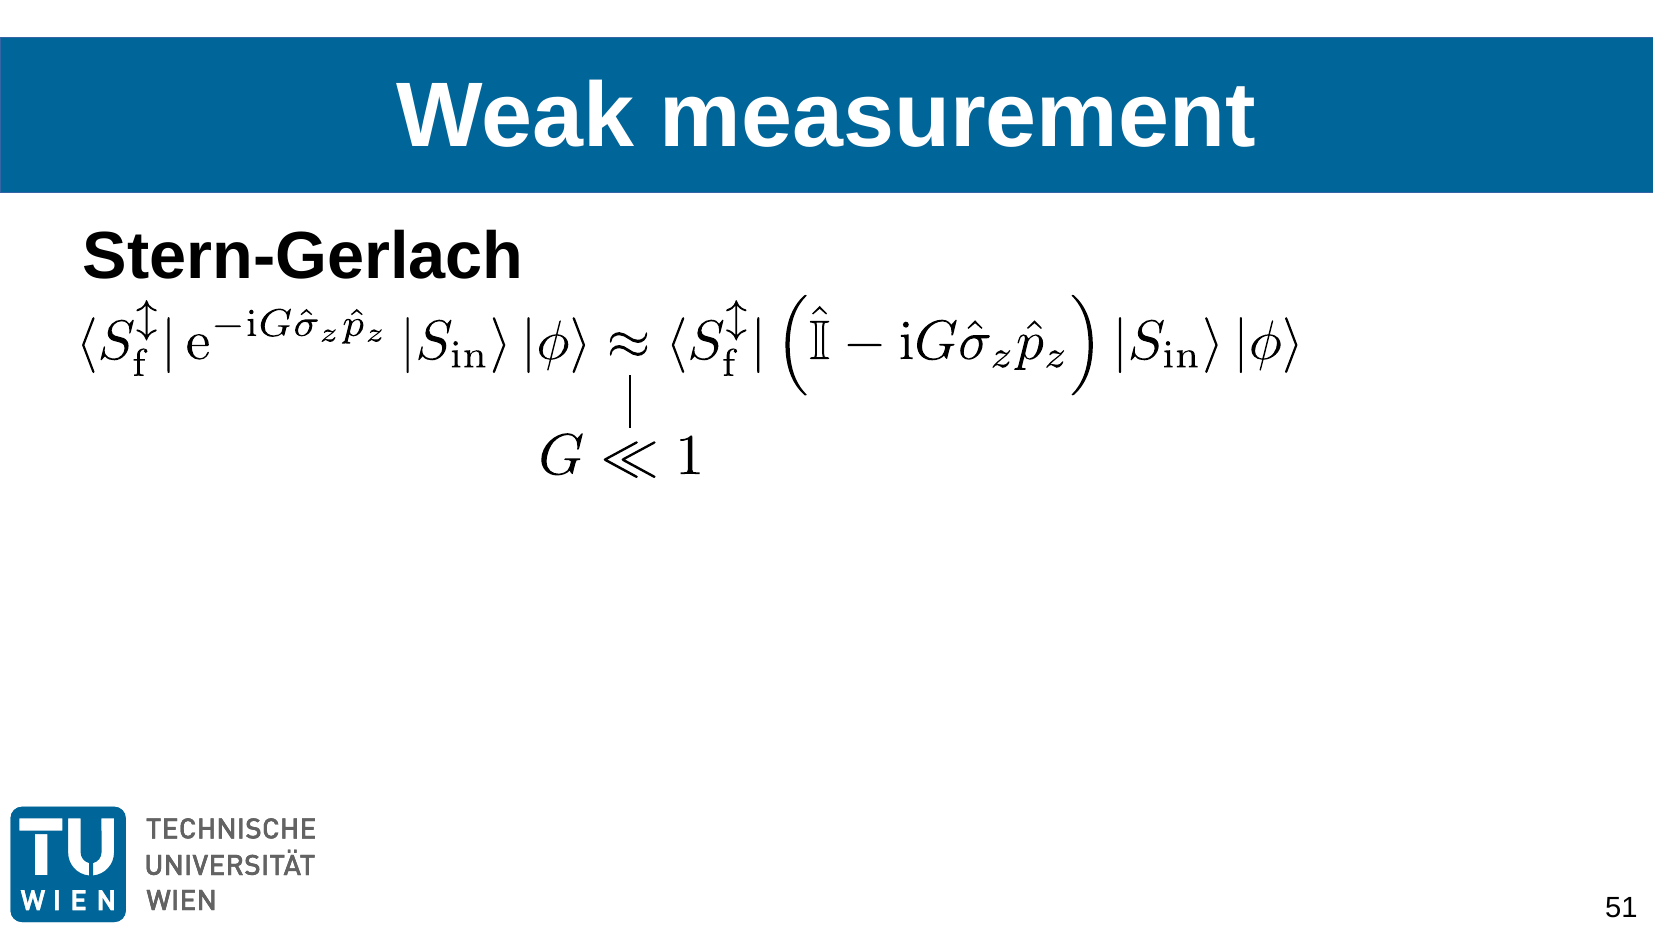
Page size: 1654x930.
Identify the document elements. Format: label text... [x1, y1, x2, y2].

picture [540, 427, 706, 488]
picture [75, 290, 1320, 405]
title Weak measurement [0, 37, 1653, 193]
list Stern-Gerlach [82, 217, 1571, 301]
